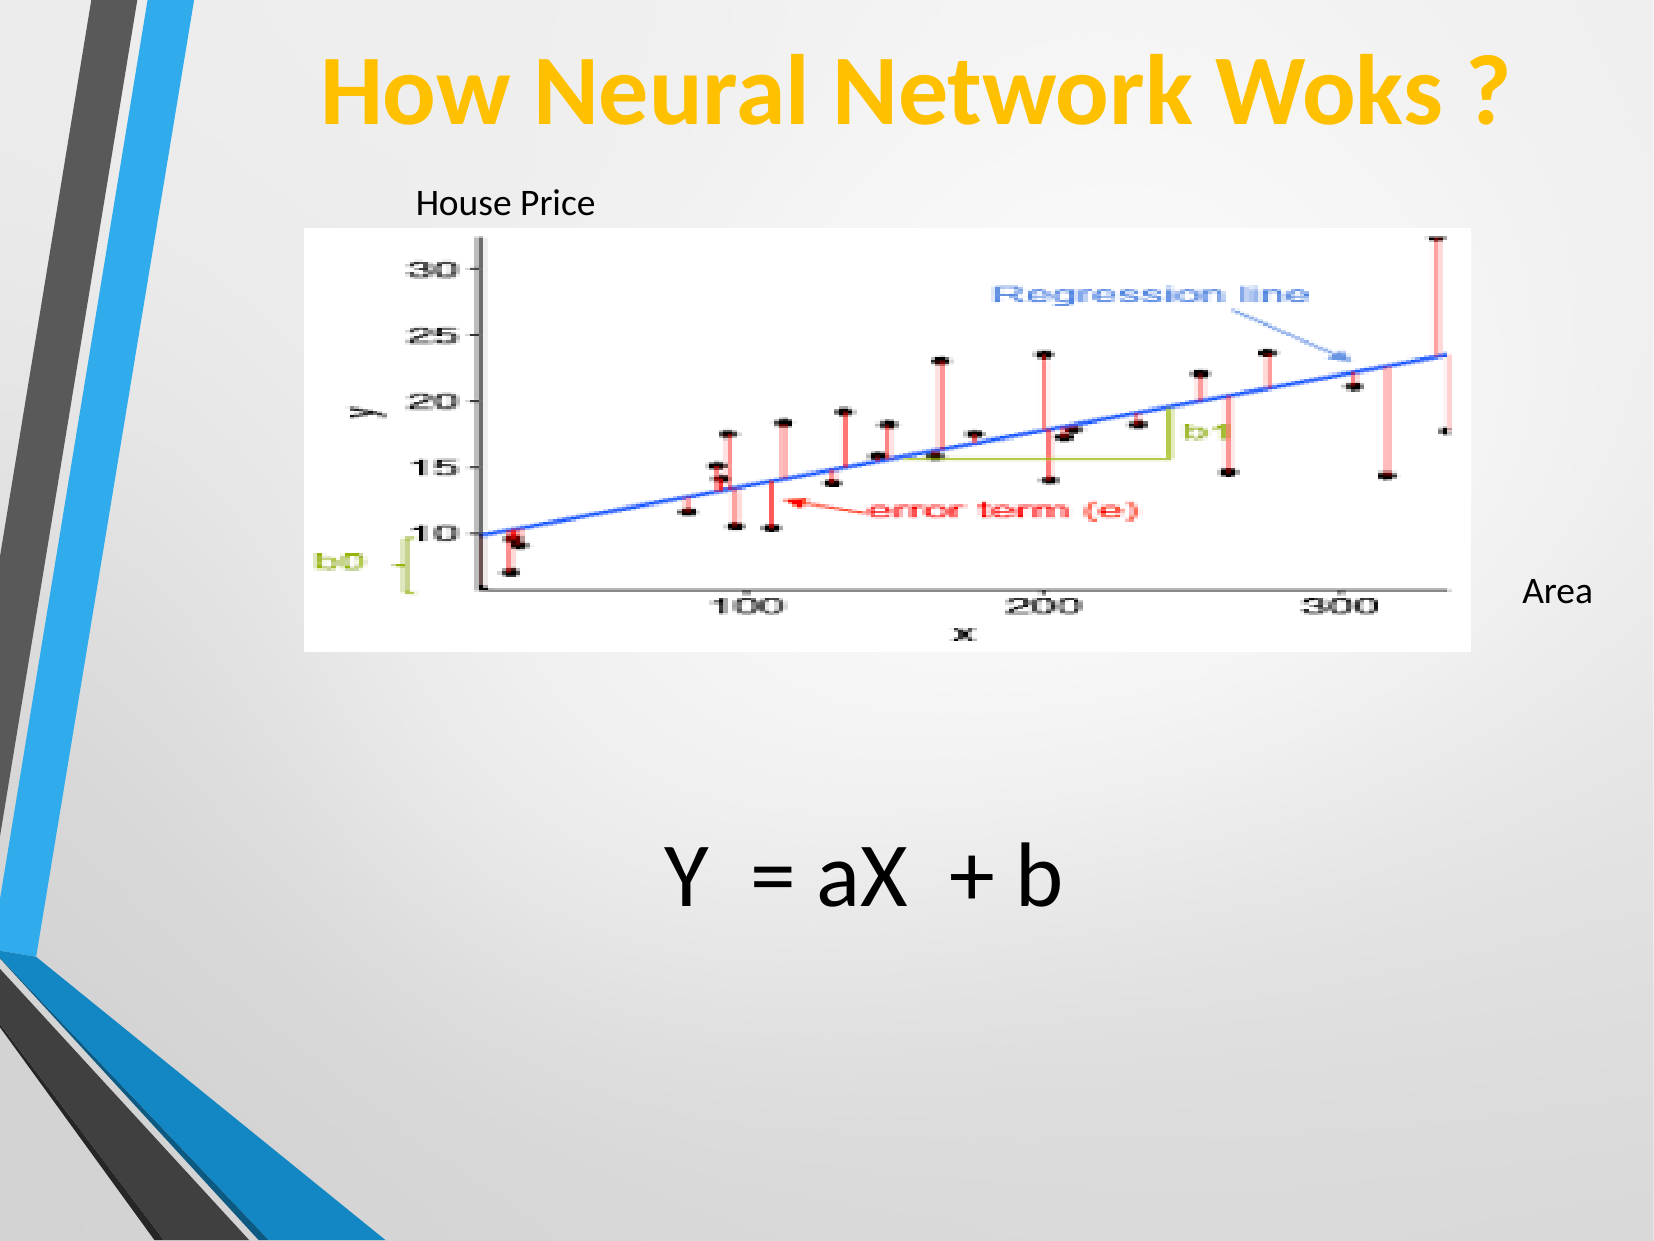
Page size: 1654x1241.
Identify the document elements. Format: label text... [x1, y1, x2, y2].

text_box Area [1507, 558, 1610, 619]
picture [304, 228, 1471, 652]
text_box How Neural Network Woks ? [304, 17, 1541, 154]
text_box House Price [400, 170, 614, 232]
text_box Y = aX + b [649, 807, 1085, 934]
